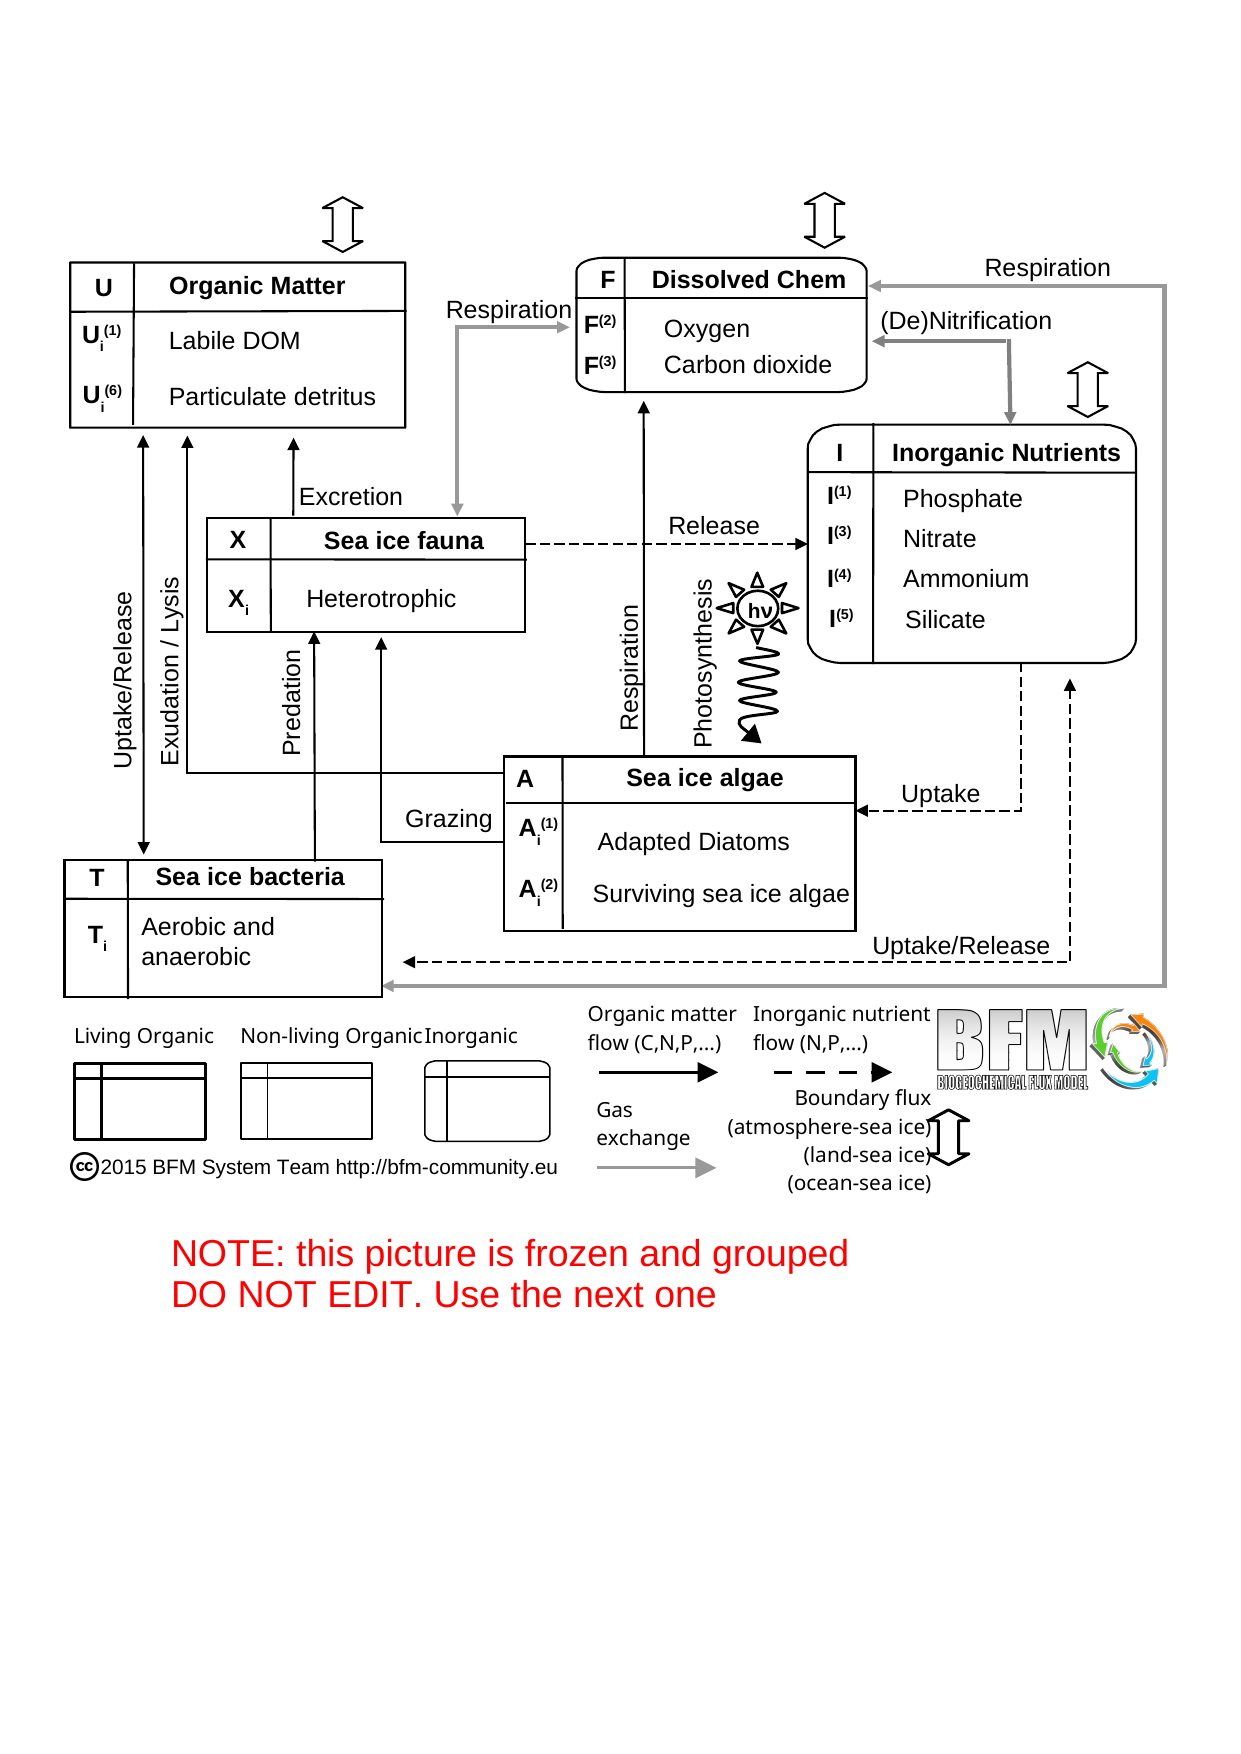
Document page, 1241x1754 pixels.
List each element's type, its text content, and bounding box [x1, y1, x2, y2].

picture [70, 1152, 99, 1181]
text_box Sea ice algae [609, 762, 801, 792]
text_box Ai(2) [515, 872, 562, 910]
text_box Aerobic and anaerobic [141, 910, 369, 969]
text_box Ti [84, 917, 110, 956]
text_box Organic matter flow (C,N,P,...) [582, 991, 727, 1064]
text_box [728, 625, 740, 634]
text_box [774, 583, 787, 588]
text_box Sea ice fauna [286, 524, 522, 554]
text_box Grazing [398, 802, 500, 833]
text_box Surviving sea ice algae [592, 860, 856, 925]
text_box F(2) [579, 308, 622, 340]
text_box Exudation / Lysis [153, 569, 184, 773]
text_box Uptake/Release [106, 584, 137, 776]
text_box X [229, 524, 247, 554]
text_box [751, 629, 764, 644]
text_box NOTE: this picture is frozen and grouped DO NOT EDIT. Use the next one [156, 1224, 866, 1324]
text_box I(3) [818, 519, 861, 551]
text_box F(3) [579, 348, 622, 381]
text_box Xi [216, 581, 261, 620]
text_box I [830, 437, 850, 467]
text_box Non-living Organic [272, 1012, 438, 1058]
text_box Organic Matter [169, 270, 363, 300]
text_box Oxygen [663, 312, 848, 342]
text_box Predation [275, 642, 306, 763]
text_box Excretion [292, 480, 411, 511]
text_box U [94, 271, 114, 301]
text_box Inorganic [409, 1013, 622, 1058]
text_box Inorganic nutrient flow (N,P,...) [727, 991, 962, 1064]
text_box I(5) [820, 602, 863, 634]
text_box Silicate [905, 603, 1012, 634]
text_box [716, 603, 733, 614]
text_box Nitrate [903, 522, 1006, 553]
picture [937, 1008, 1168, 1095]
text_box Sea ice bacteria [138, 861, 364, 891]
text_box Ui(1) [77, 317, 126, 356]
text_box I(4) [818, 562, 861, 594]
text_box Respiration [612, 598, 643, 738]
text_box [788, 604, 799, 612]
text_box [751, 572, 764, 587]
text_box Carbon dioxide [663, 348, 848, 378]
text_box Dissolved Chem [638, 263, 860, 293]
text_box T [87, 861, 107, 891]
text_box A [515, 763, 535, 793]
text_box Photosynthesis [686, 571, 717, 755]
text_box Gas exchange [574, 1087, 713, 1160]
text_box Respiration [439, 293, 575, 324]
text_box Ai(1) [515, 811, 562, 849]
text_box Ui(6) [78, 378, 127, 416]
text_box Release [662, 510, 767, 541]
text_box Particulate detritus [168, 380, 432, 410]
text_box Ammonium [903, 563, 1031, 593]
text_box Inorganic Nutrients [880, 437, 1133, 467]
text_box (De)Nitrification [874, 304, 1060, 335]
text_box Phosphate [903, 482, 1043, 512]
text_box Heterotrophic [306, 582, 526, 612]
text_box Adapted Diatoms [597, 825, 861, 849]
text_box hν [733, 588, 788, 629]
text_box 2015 BFM System Team http://bfm-community.eu [62, 1148, 572, 1187]
text_box Labile DOM [168, 324, 323, 354]
text_box Boundary flux (atmosphere-sea ice) (land-sea ice) (ocean-sea ice) [718, 1104, 858, 1177]
text_box Uptake [894, 777, 988, 808]
text_box Living Organic [59, 1012, 272, 1058]
text_box [728, 583, 741, 592]
text_box F [597, 263, 619, 293]
text_box Uptake/Release [866, 929, 1058, 960]
text_box [775, 629, 787, 634]
text_box I(1) [818, 479, 861, 511]
text_box Respiration [978, 251, 1118, 282]
